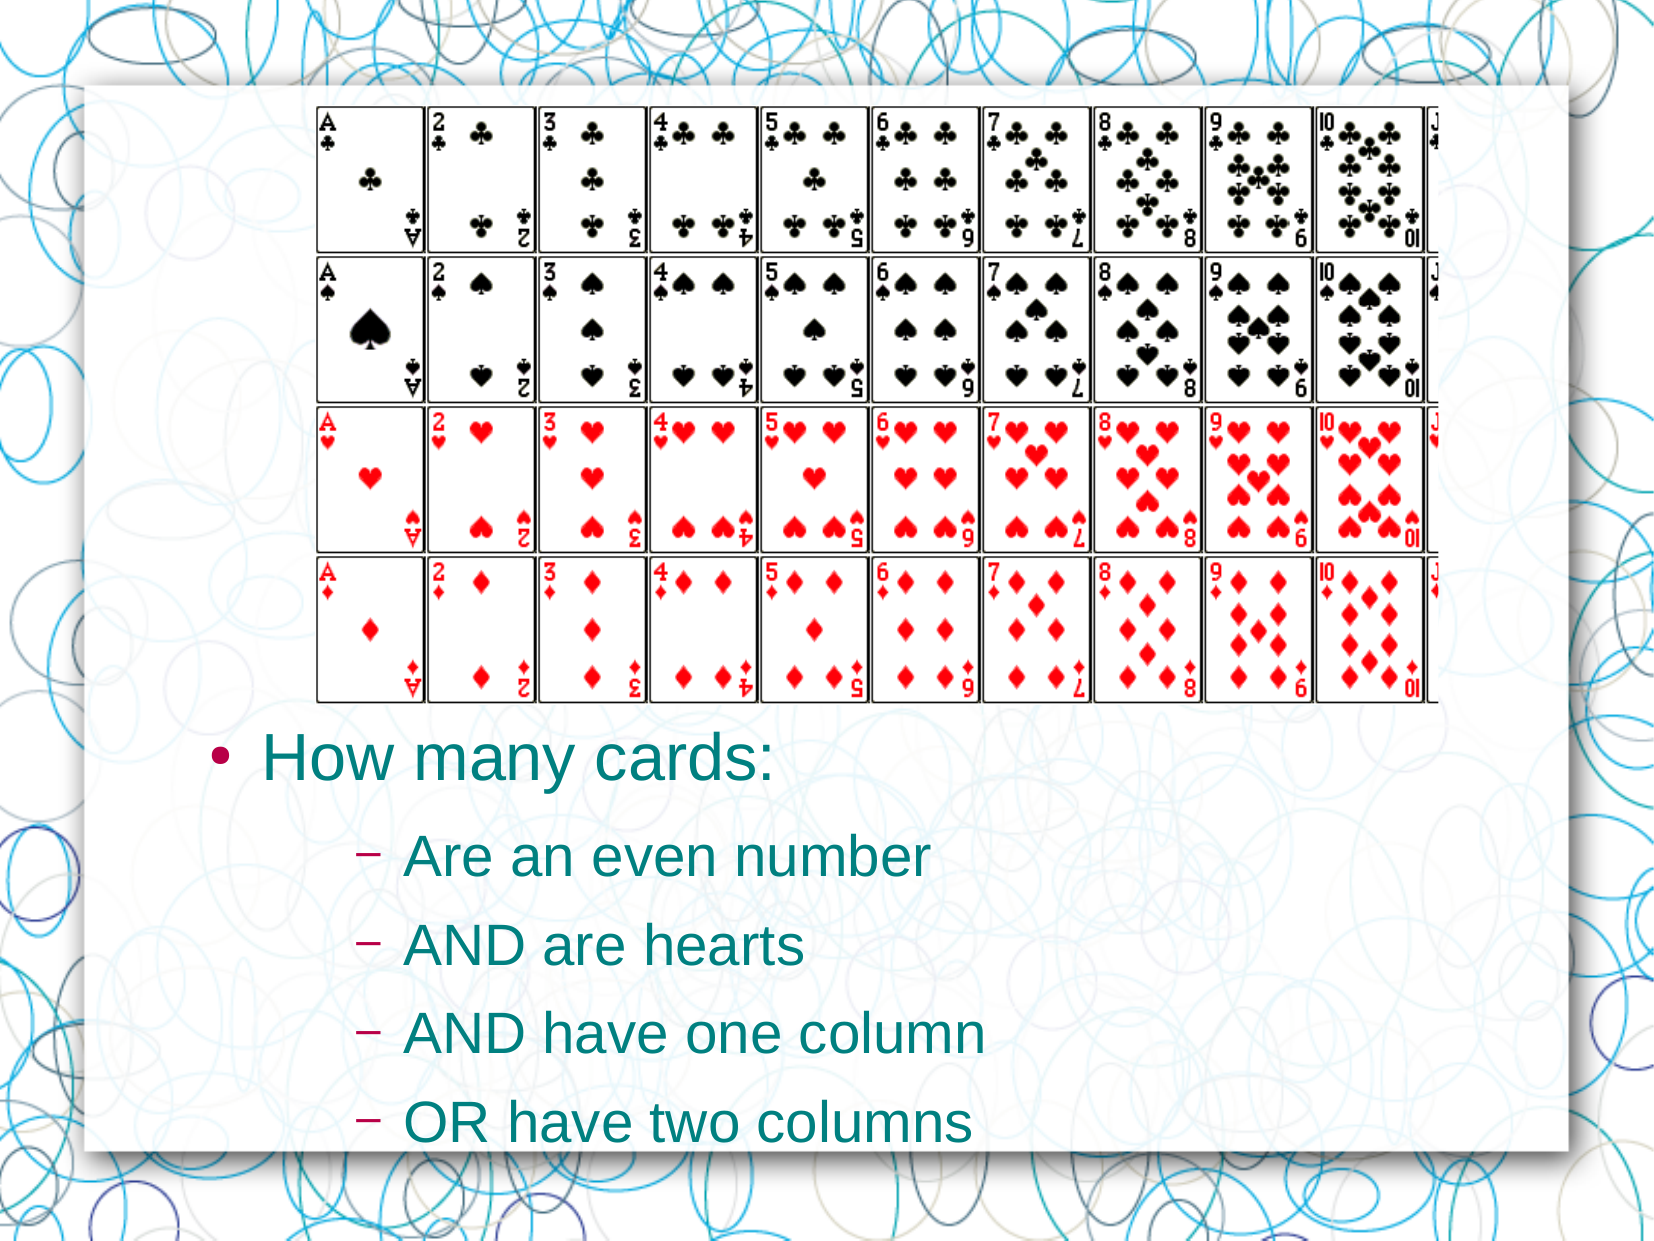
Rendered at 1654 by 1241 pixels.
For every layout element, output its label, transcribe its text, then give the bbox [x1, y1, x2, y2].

list How many cards: Are an even number AND are hearts AND have one column OR have two columns [120, 302, 1538, 1156]
picture [0, 0, 1654, 1241]
